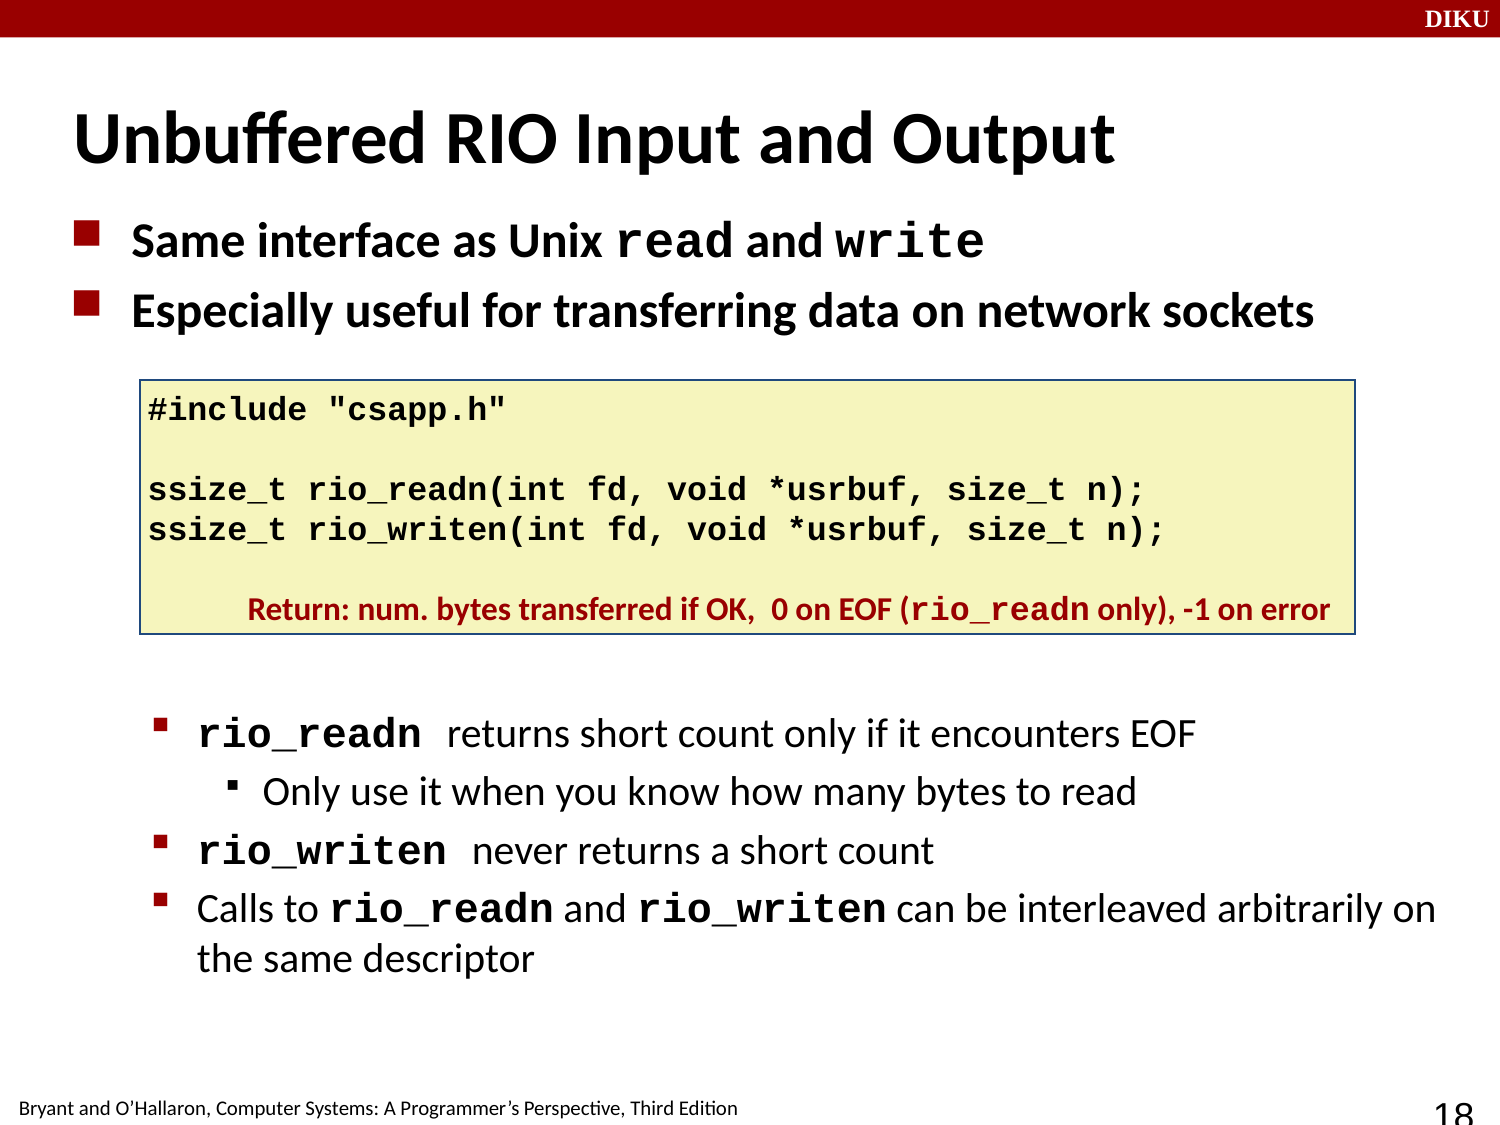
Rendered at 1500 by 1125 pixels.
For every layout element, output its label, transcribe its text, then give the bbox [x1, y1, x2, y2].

text_box Same interface as Unix read and write Especially useful for transferring data on network sockets rio_readn returns short count only if it encounters EOF Only use it when you know how many bytes to read rio_writen never returns a short count Calls to rio_readn and rio_writen can be interleaved arbitrarily on the same descriptor [60, 200, 1488, 1050]
text_box #include "csapp.h" ssize_t rio_readn(int fd, void *usrbuf, size_t n); ssize_t rio_writen(int fd, void *usrbuf, size_t n); Return: num. bytes transferred if OK, 0 on EOF (rio_readn only), -1 on error [140, 380, 1356, 635]
text_box Unbuffered RIO Input and Output [58, 71, 1304, 197]
